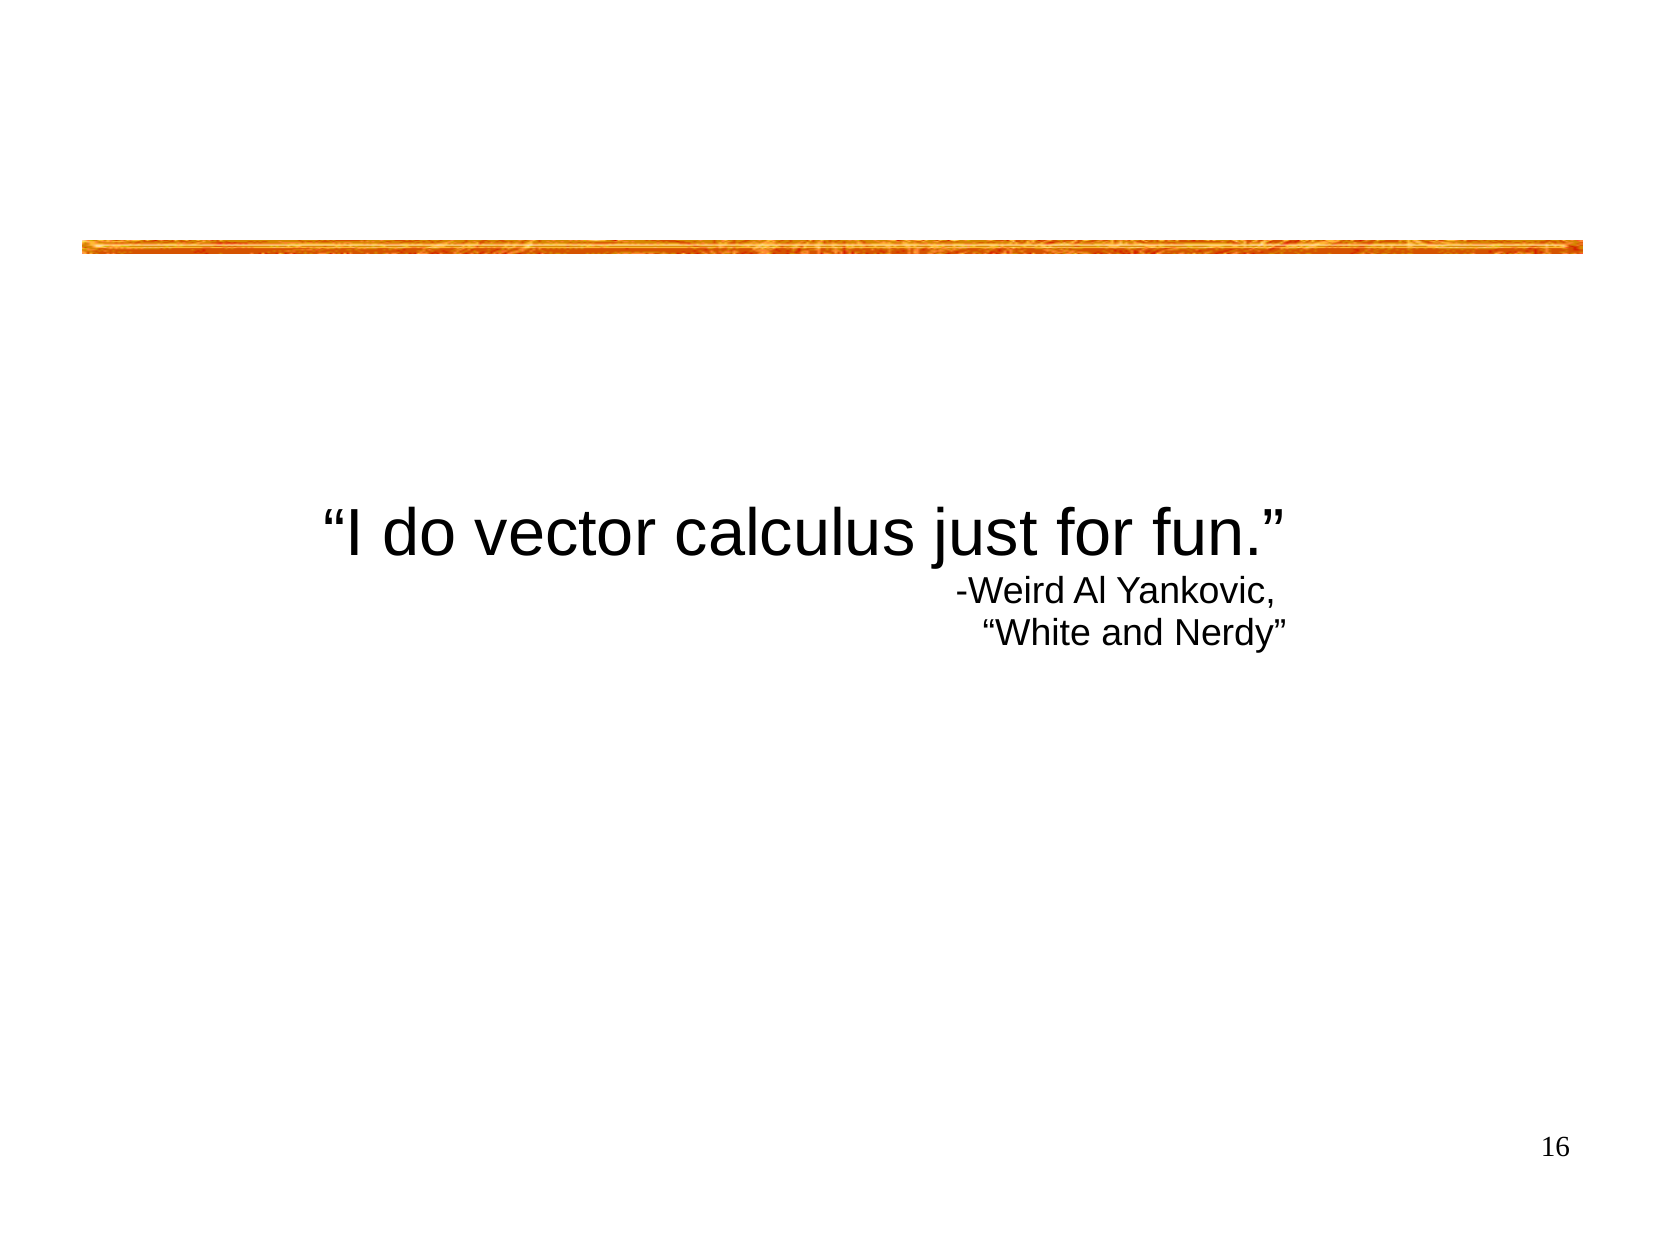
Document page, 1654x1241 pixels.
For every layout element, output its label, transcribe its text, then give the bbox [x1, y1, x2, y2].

text_box “I do vector calculus just for fun.” -Weird Al Yankovic, “White and Nerdy” [308, 487, 1306, 661]
picture [82, 240, 1583, 254]
